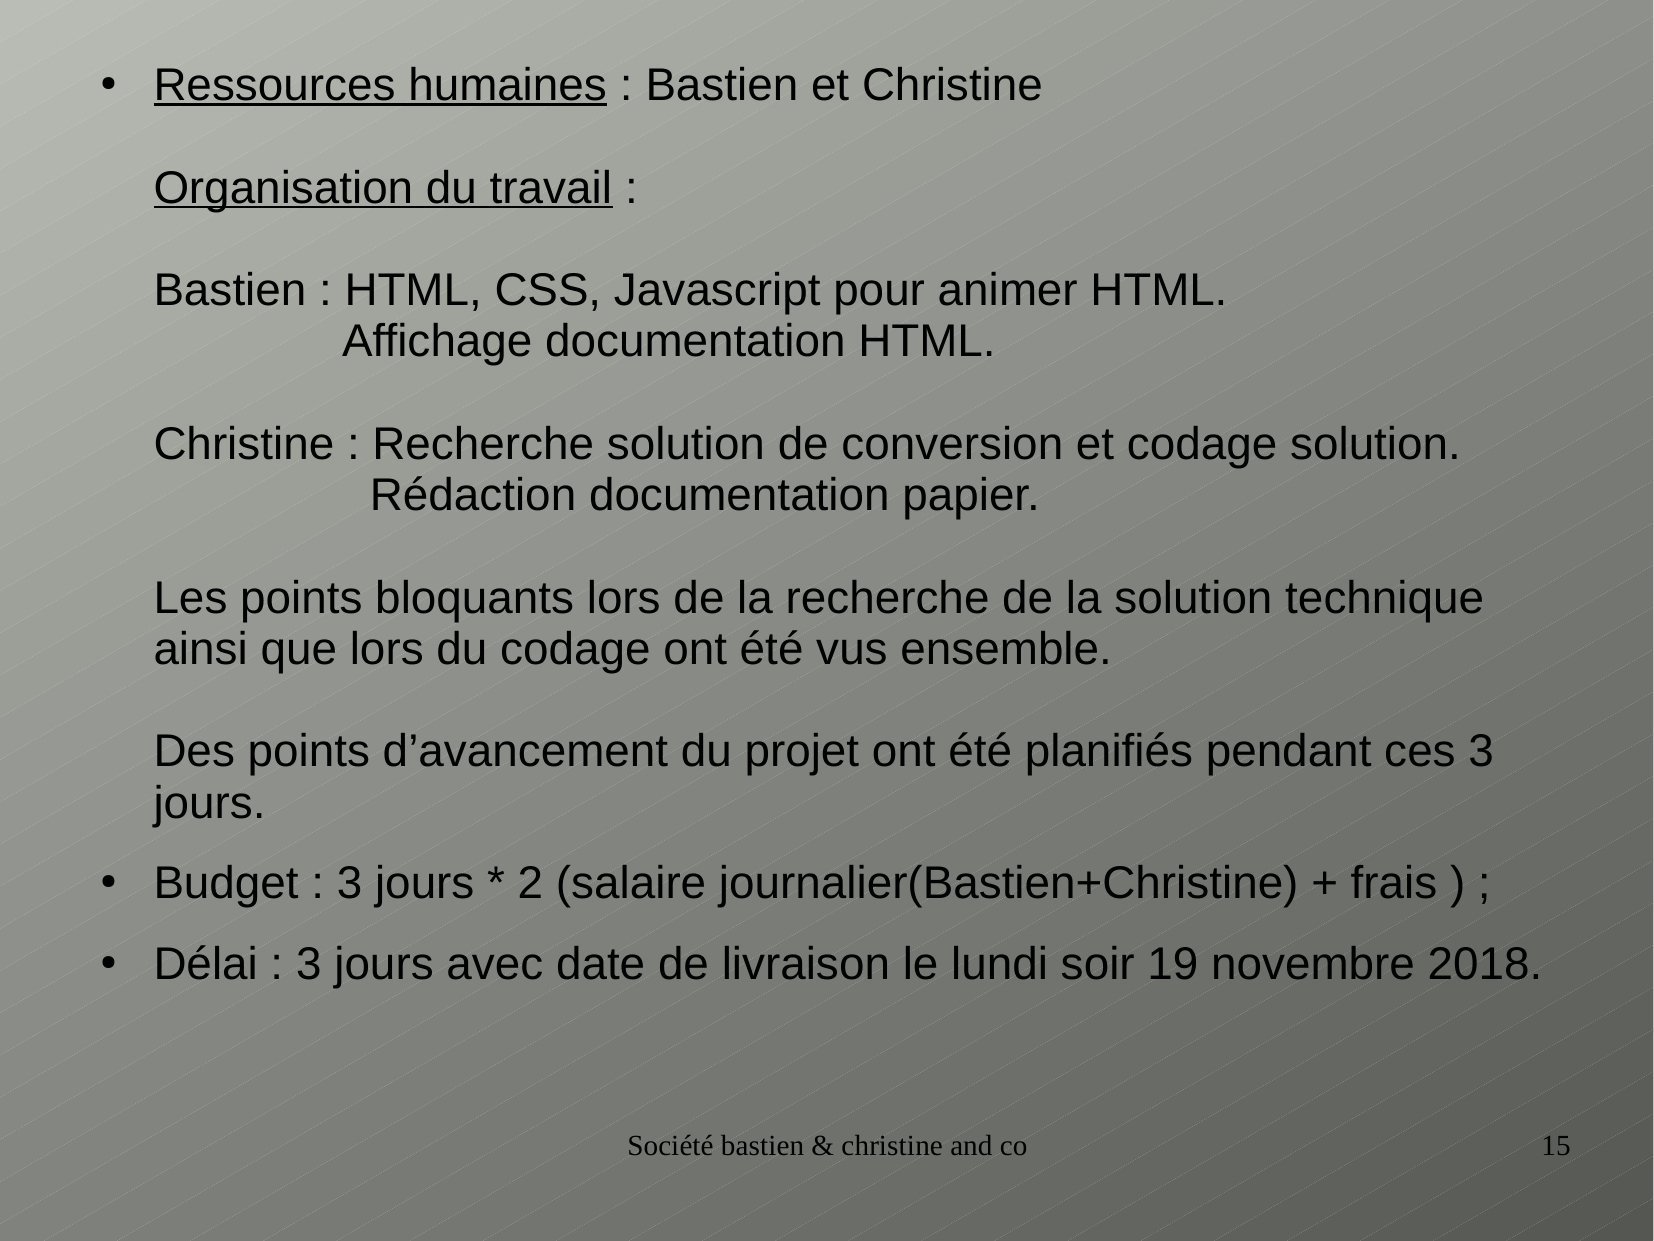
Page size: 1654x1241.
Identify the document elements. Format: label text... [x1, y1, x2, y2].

list Ressources humaines : Bastien et Christine Organisation du travail : Bastien : HTML, CSS, Javascript pour animer HTML. Affichage documentation HTML. Christine : Recherche solution de conversion et codage solution. Rédaction documentation papier. Les points bloquants lors de la recherche de la solution technique ainsi que lors du codage ont été vus ensemble. Des points d’avancement du projet ont été planifiés pendant ces 3 jours. Budget : 3 jours * 2 (salaire journalier(Bastien+Christine) + frais ) ; Délai : 3 jours avec date de livraison le lundi soir 19 novembre 2018. [82, 59, 1571, 1109]
